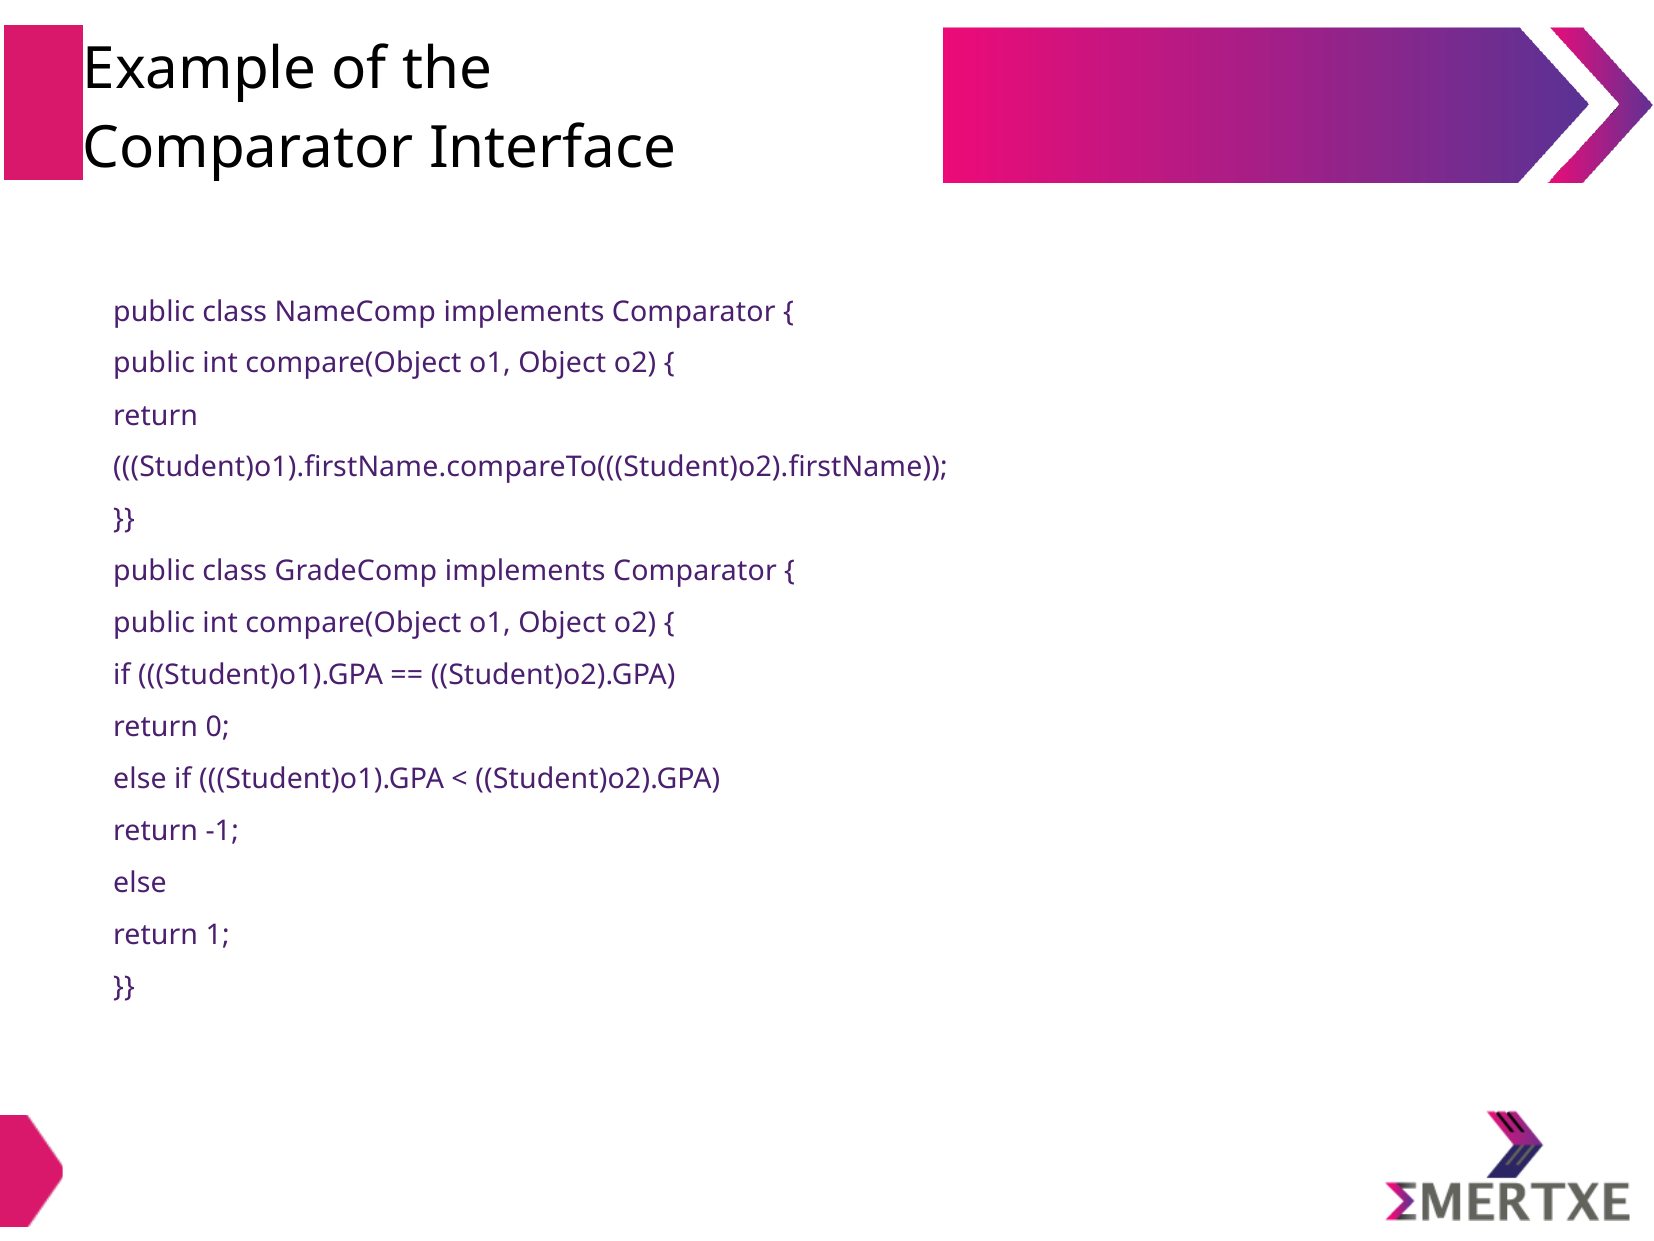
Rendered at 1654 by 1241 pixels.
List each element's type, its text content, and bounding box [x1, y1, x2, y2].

picture [1385, 1107, 1631, 1221]
title Example of the Comparator Interface [82, 2, 1571, 210]
picture [1571, 27, 1653, 183]
list public class NameComp implements Comparator { public int compare(Object o1, Object o2) { return (((Student)o1).firstName.compareTo(((Student)o2).firstName)); }} public class GradeComp implements Comparator { public int compare(Object o1, Object o2) { if (((Student)o1).GPA == ((Student)o2).GPA) return 0; else if (((Student)o1).GPA < ((Student)o2).GPA) return -1; else return 1; }} [82, 290, 1571, 1010]
